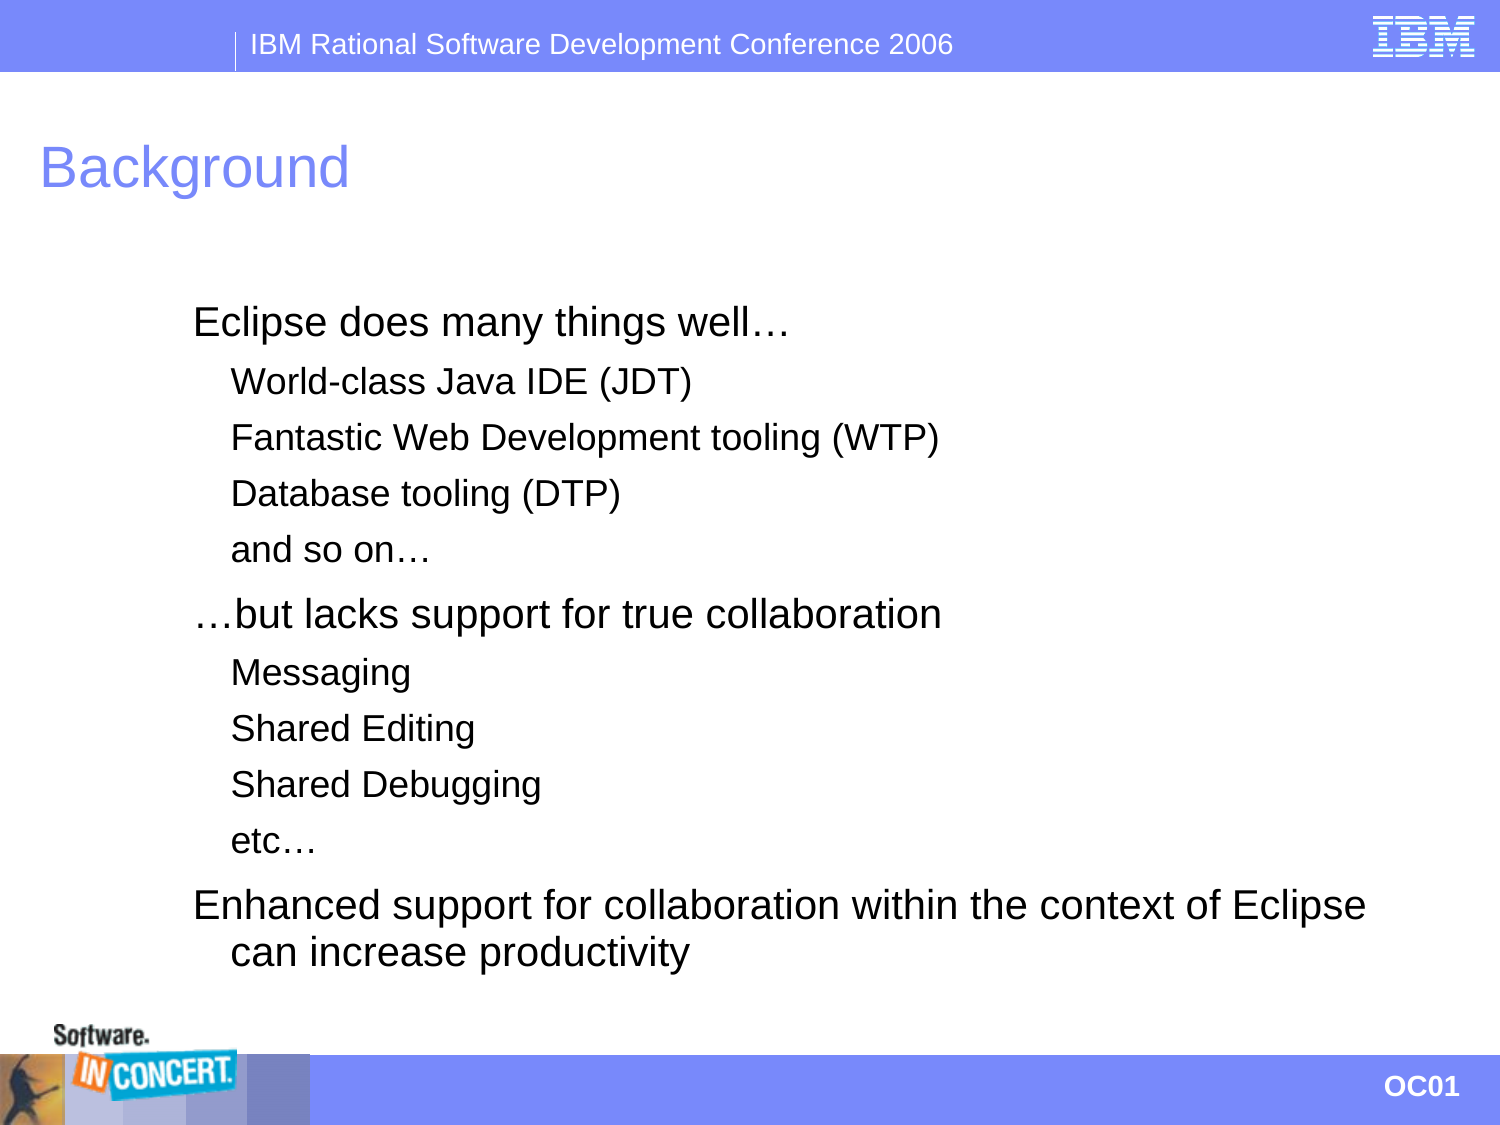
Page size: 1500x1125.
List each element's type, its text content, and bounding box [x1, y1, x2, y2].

list Eclipse does many things well… World-class Java IDE (JDT) Fantastic Web Development tooling (WTP) Database tooling (DTP) and so on… …but lacks support for true collaboration Messaging Shared Editing Shared Debugging etc… Enhanced support for collaboration within the context of Eclipse can increase productivity [178, 291, 1417, 1125]
picture [0, 1024, 178, 1125]
title Background [25, 132, 1415, 211]
